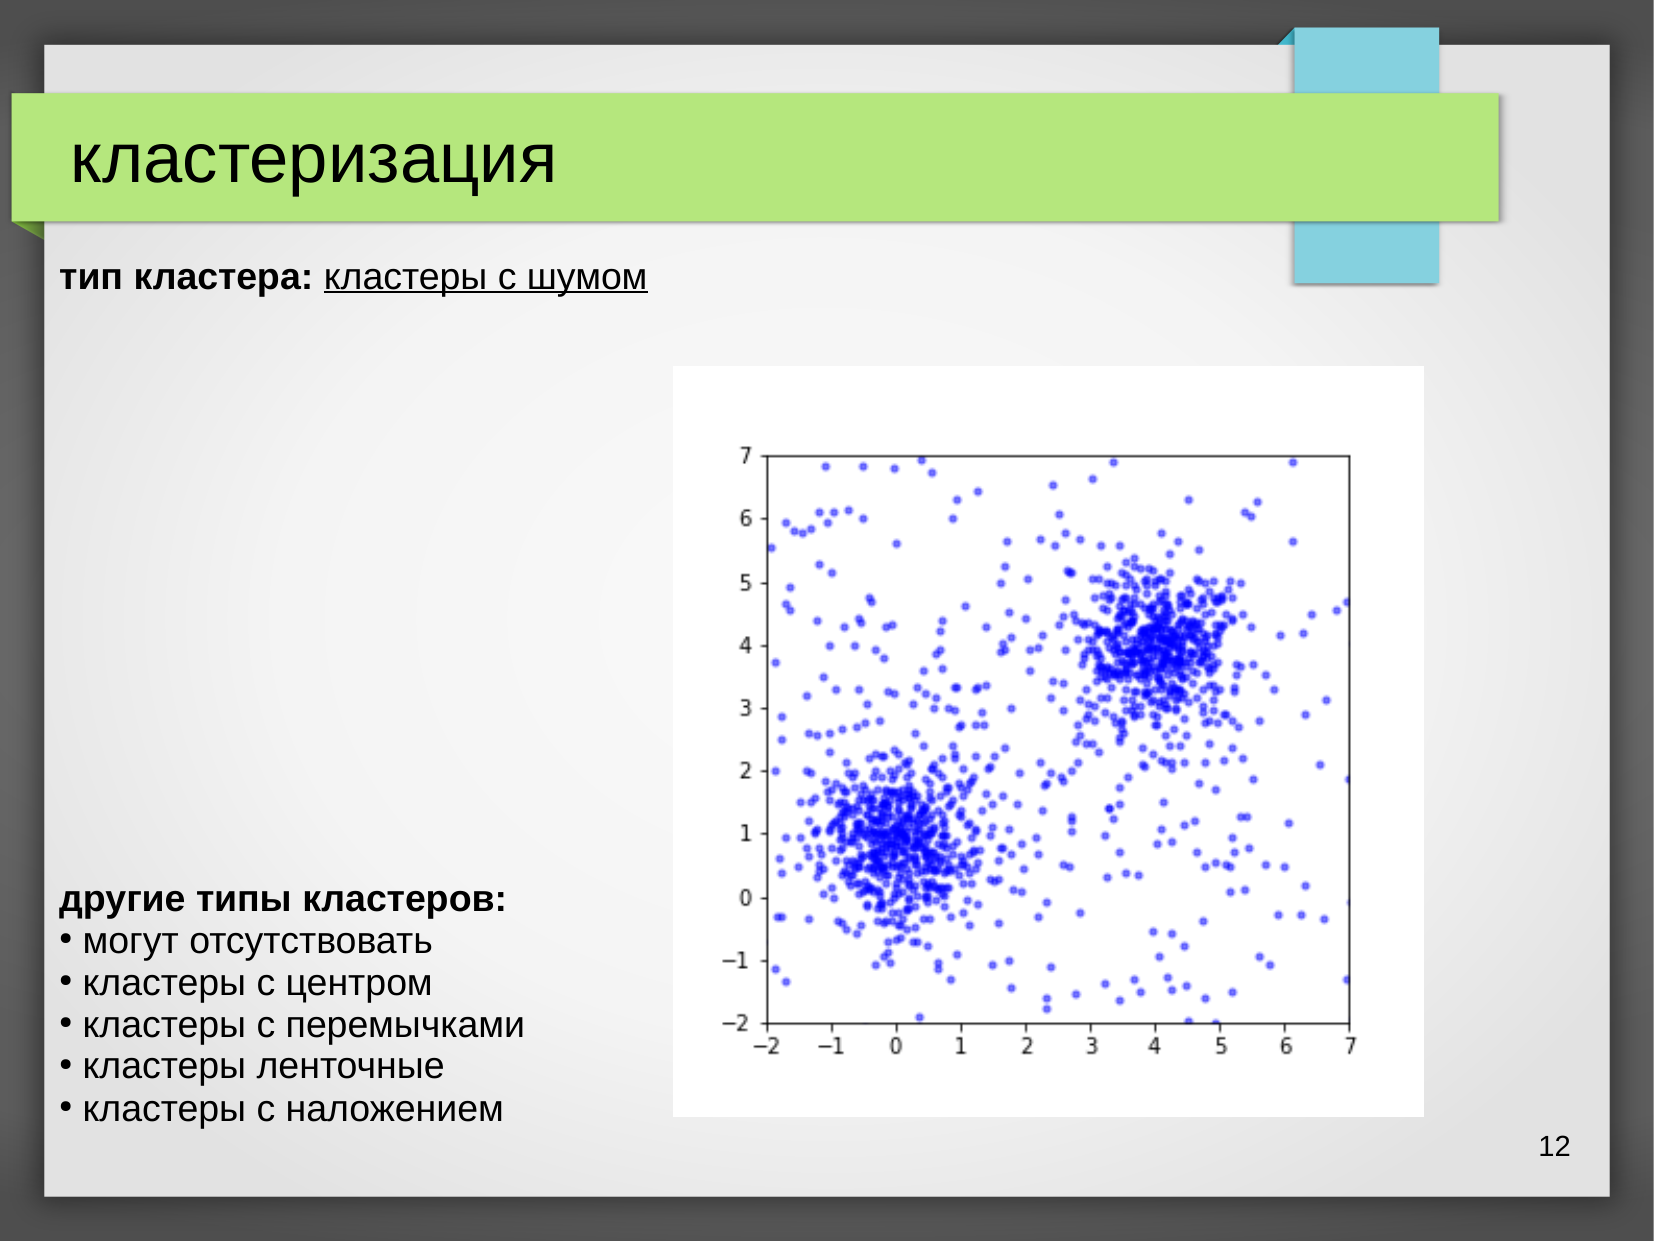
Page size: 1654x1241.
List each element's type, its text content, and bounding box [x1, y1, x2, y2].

subtitle тип кластера: кластеры с шумом [59, 209, 910, 343]
title кластеризация [70, 118, 1205, 199]
text_box другие типы кластеров: могут отсутствовать кластеры с центром кластеры с перемычками кластеры ленточные кластеры с наложением [59, 874, 591, 1175]
picture [0, 0, 1654, 1241]
